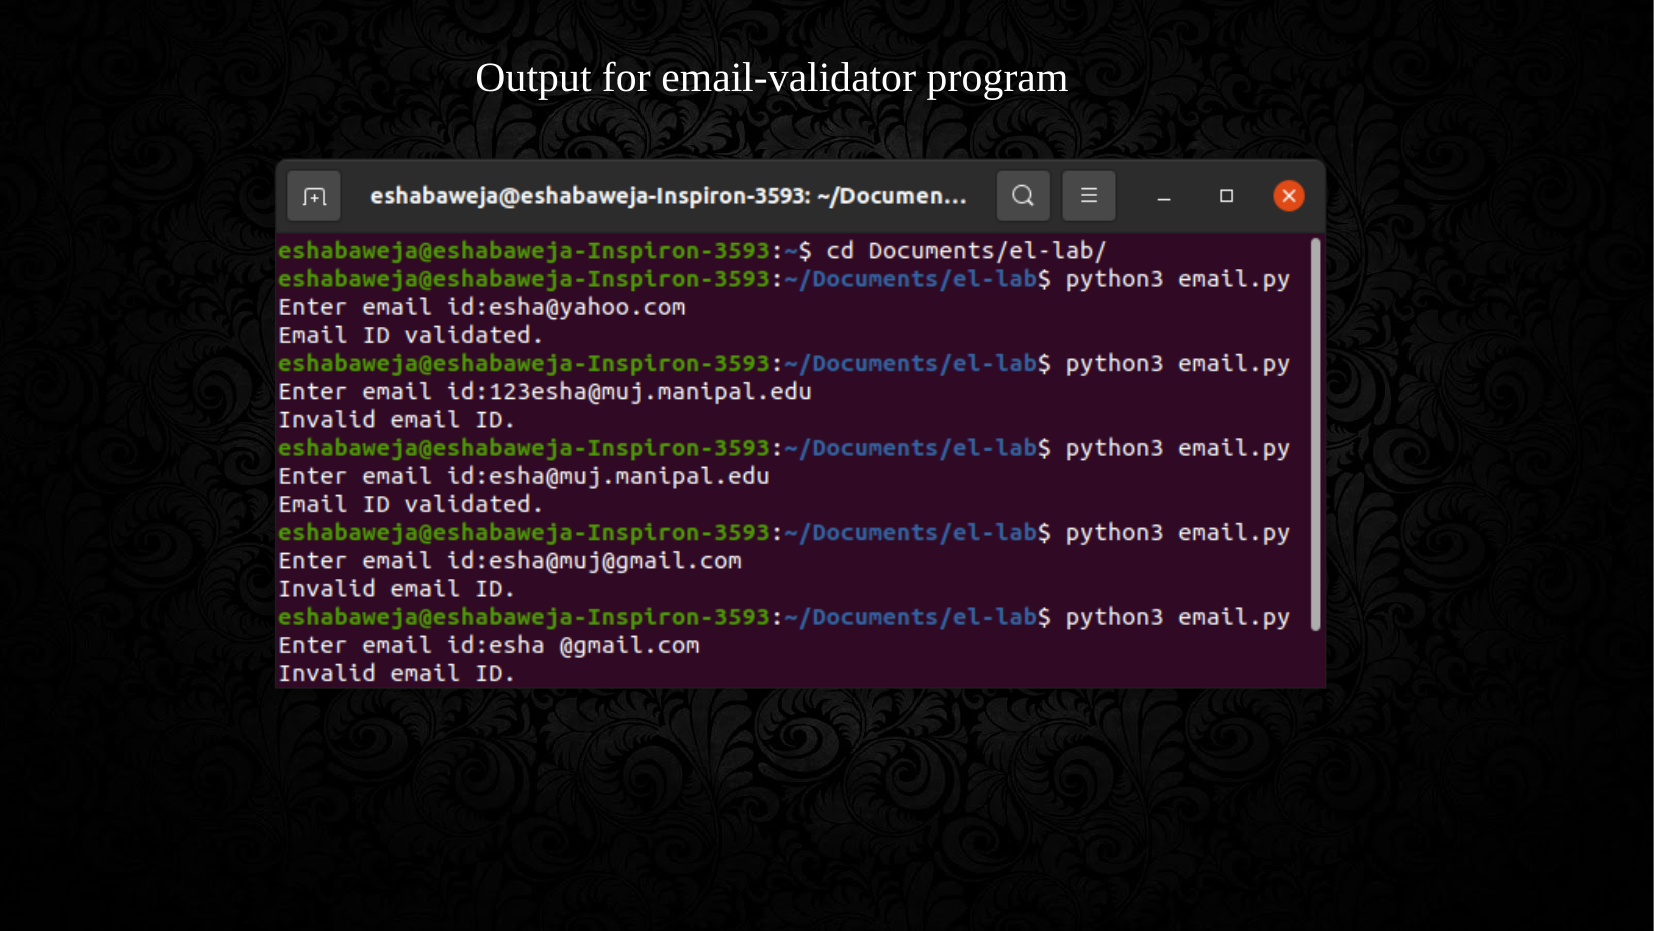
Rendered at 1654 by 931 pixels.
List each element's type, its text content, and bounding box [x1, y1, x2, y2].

picture [0, 0, 1654, 931]
text_box Output for email-validator program [460, 47, 1123, 155]
